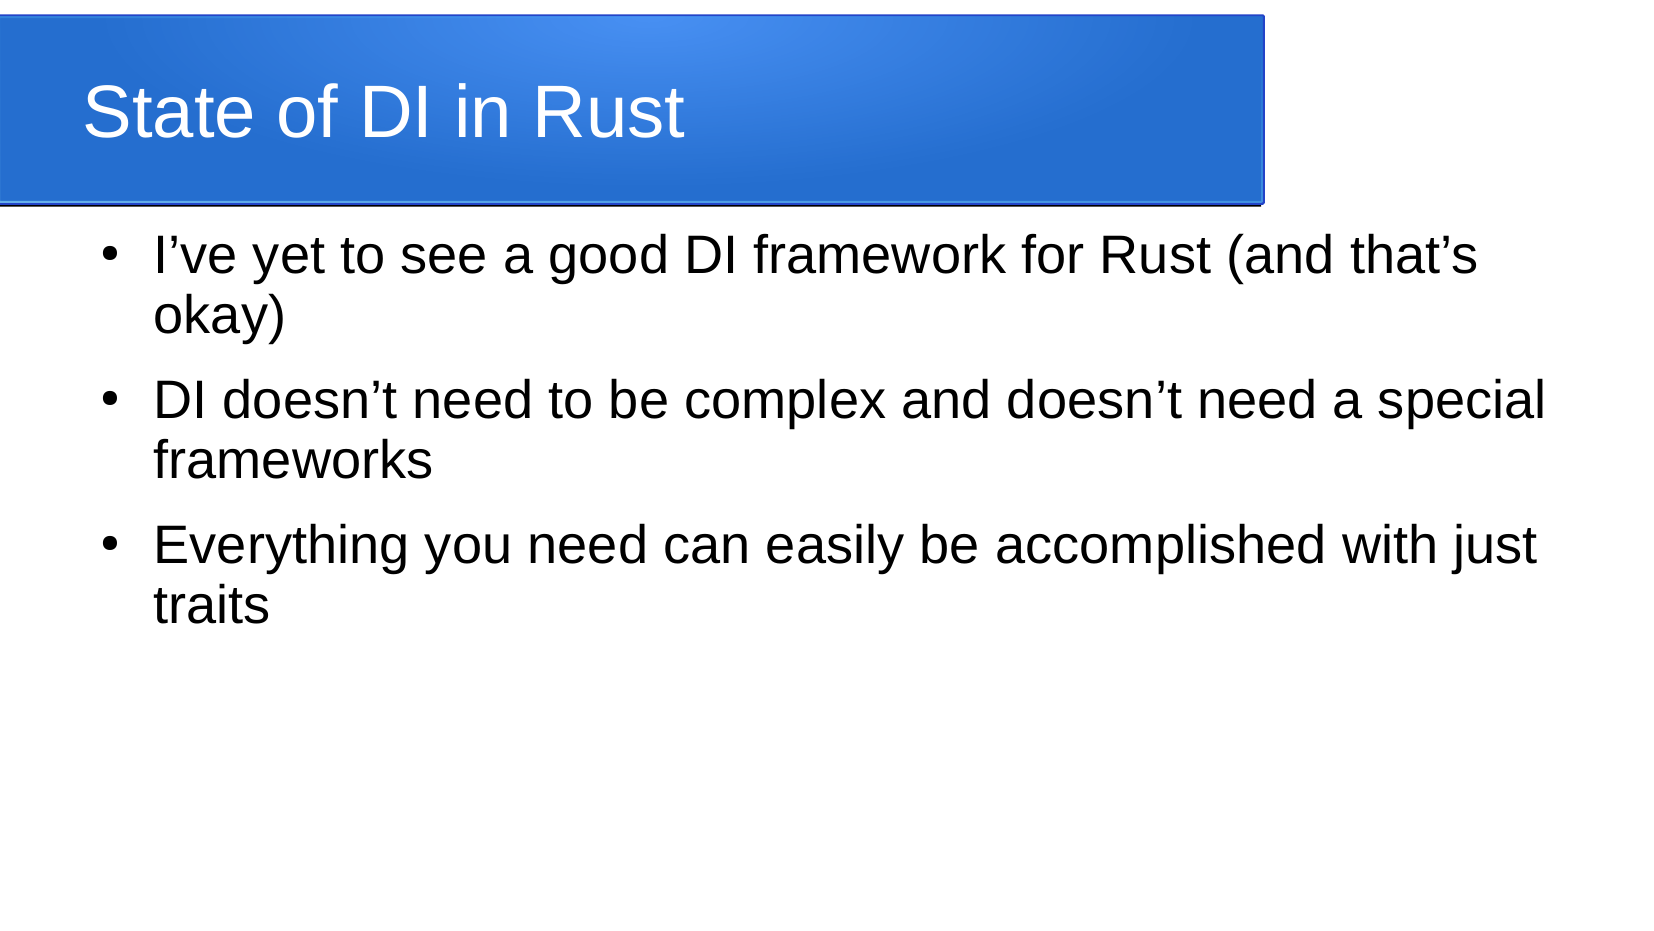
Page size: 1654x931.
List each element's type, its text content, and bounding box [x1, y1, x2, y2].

title State of DI in Rust [82, 35, 1235, 189]
list I’ve yet to see a good DI framework for Rust (and that’s okay) DI doesn’t need to be complex and doesn’t need a special frameworks Everything you need can easily be accomplished with just traits [82, 224, 1571, 764]
